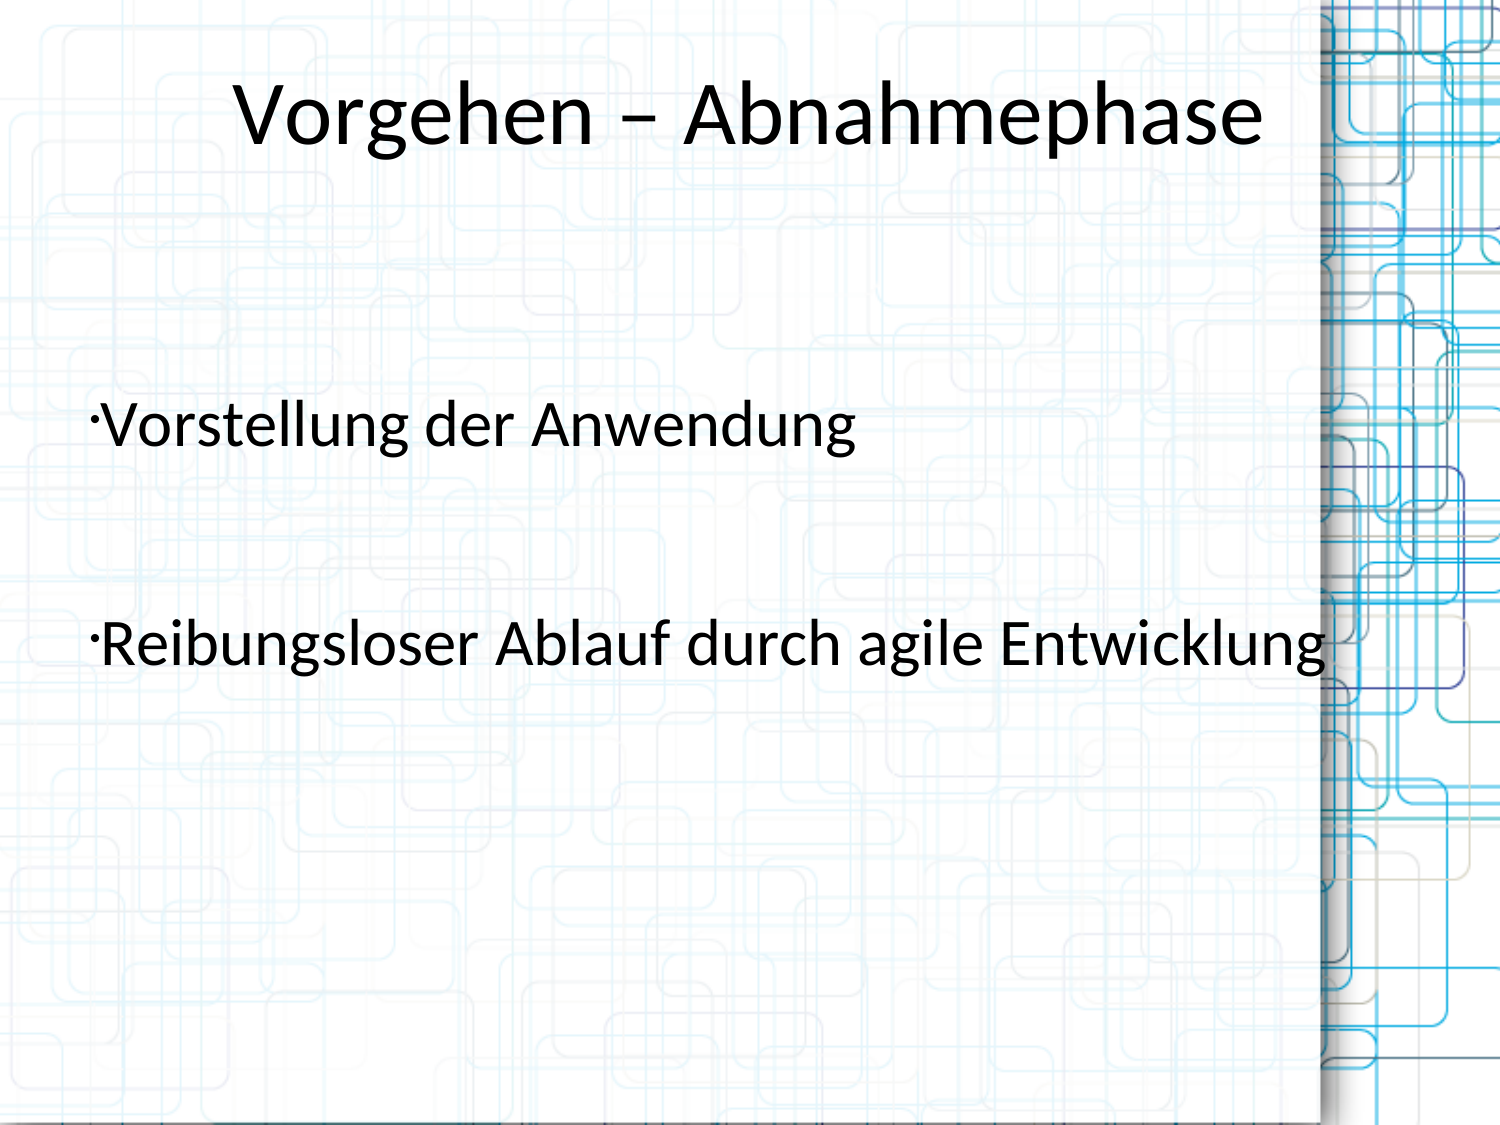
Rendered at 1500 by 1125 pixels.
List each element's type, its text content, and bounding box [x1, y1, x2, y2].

list Vorstellung der Anwendung Reibungsloser Ablauf durch agile Entwicklung [75, 262, 1425, 1005]
title Vorgehen – Abnahmephase [75, 45, 1425, 233]
